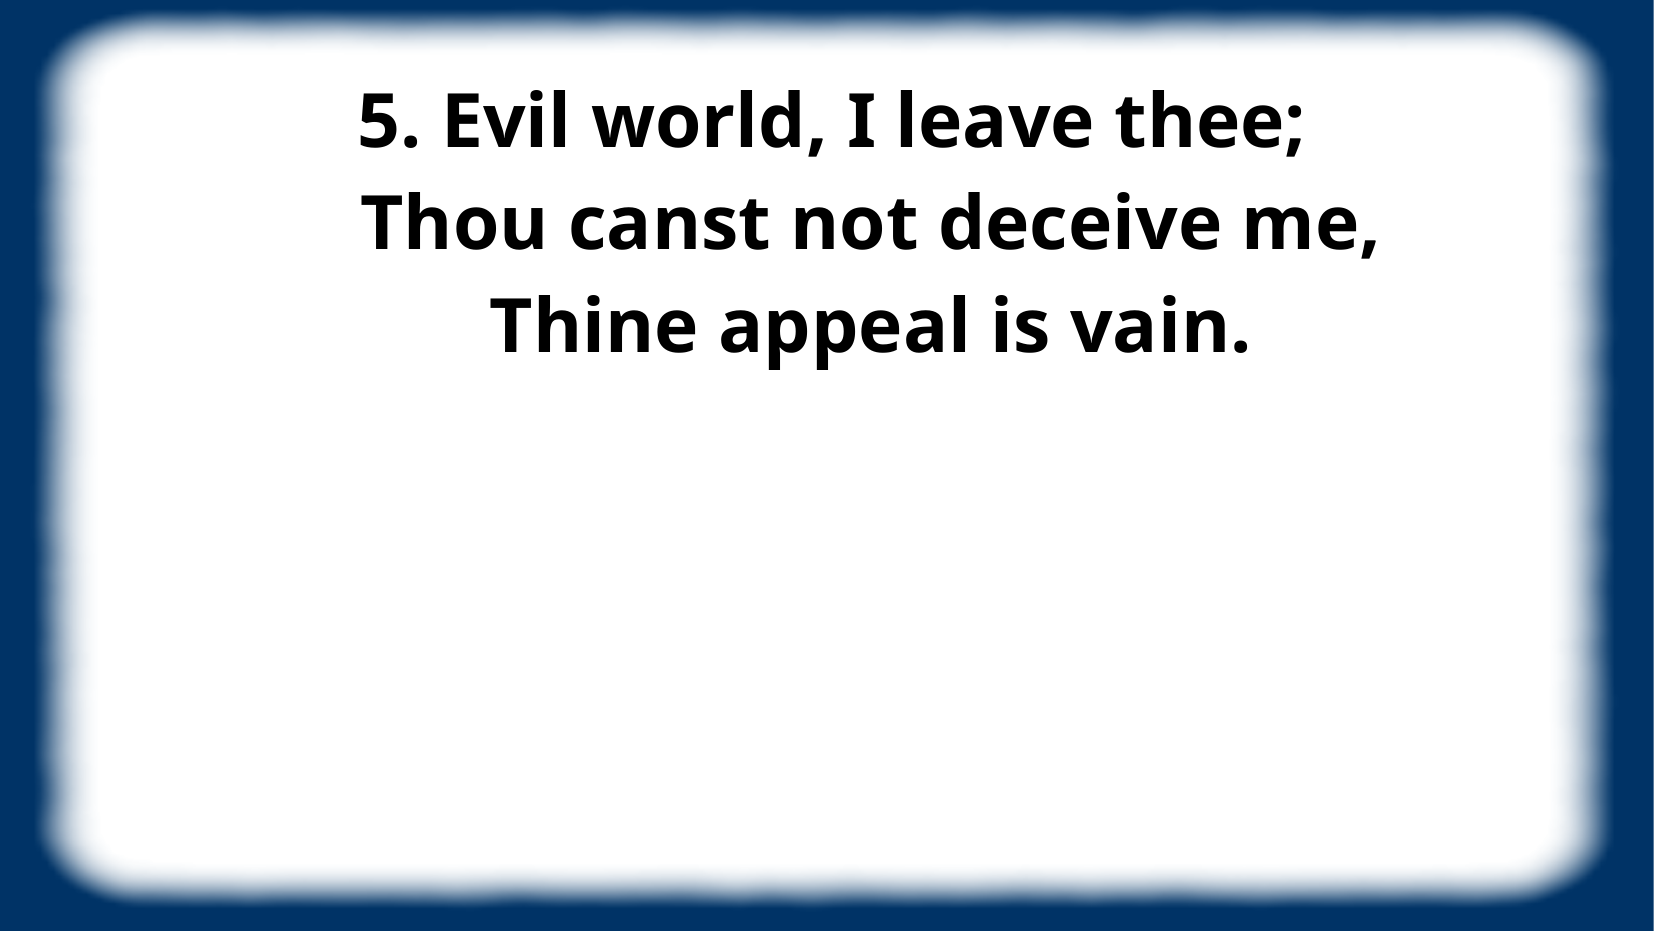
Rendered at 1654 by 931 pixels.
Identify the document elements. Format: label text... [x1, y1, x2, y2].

text_box 5. Evil world, I leave thee; Thou canst not deceive me, Thine appeal is vain. [90, 60, 1576, 406]
picture [0, 0, 1654, 931]
